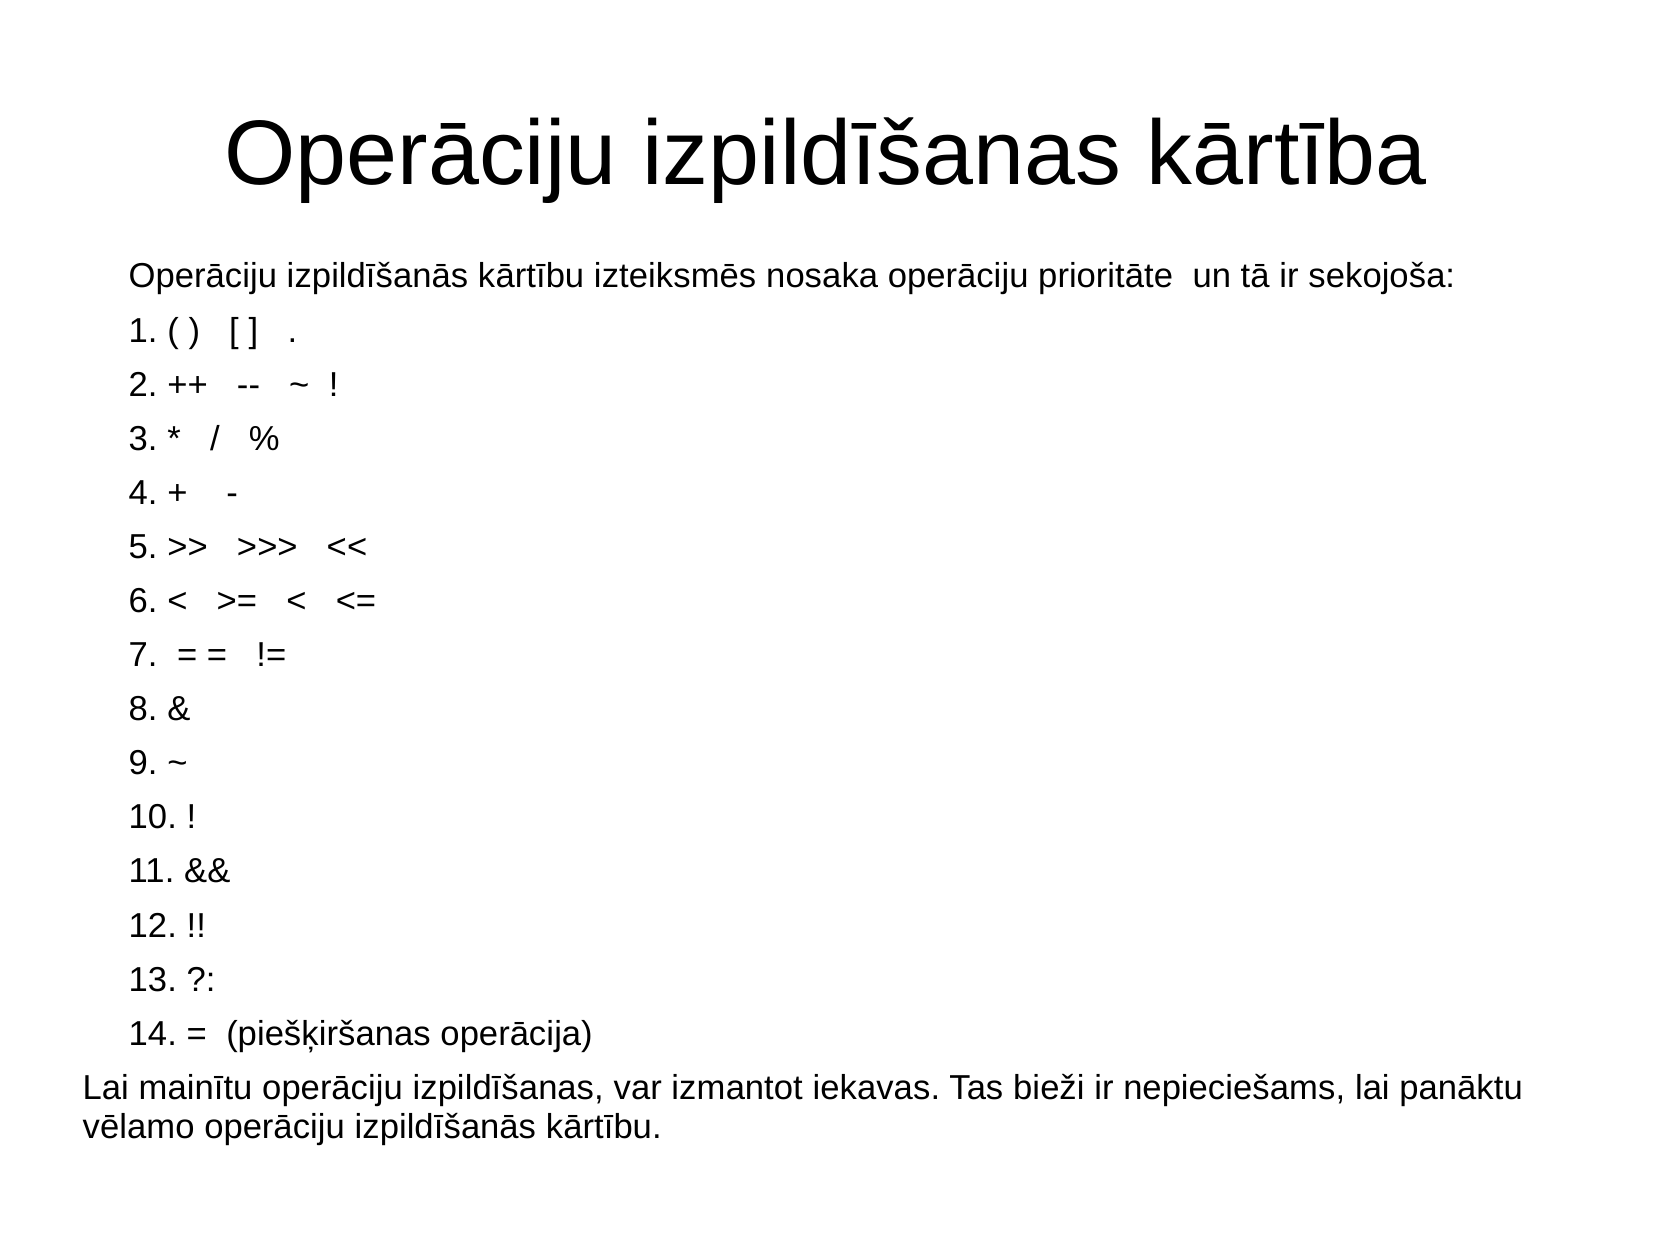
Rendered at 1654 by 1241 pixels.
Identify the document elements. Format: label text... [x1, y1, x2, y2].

list Operāciju izpildīšanās kārtību izteiksmēs nosaka operāciju prioritāte un tā ir sekojoša: 1. ( ) [ ] . 2. ++ -- ~ ! 3. * / % 4. + - 5. >> >>> << 6. < >= < <= 7. = = != 8. & 9. ~ 10. ! 11. && 12. !! 13. ?: 14. = (piešķiršanas operācija) Lai mainītu operāciju izpildīšanas, var izmantot iekavas. Tas bieži ir nepieciešams, lai panāktu vēlamo operāciju izpildīšanās kārtību. [82, 256, 1538, 1146]
title Operāciju izpildīšanas kārtība [82, 49, 1571, 257]
